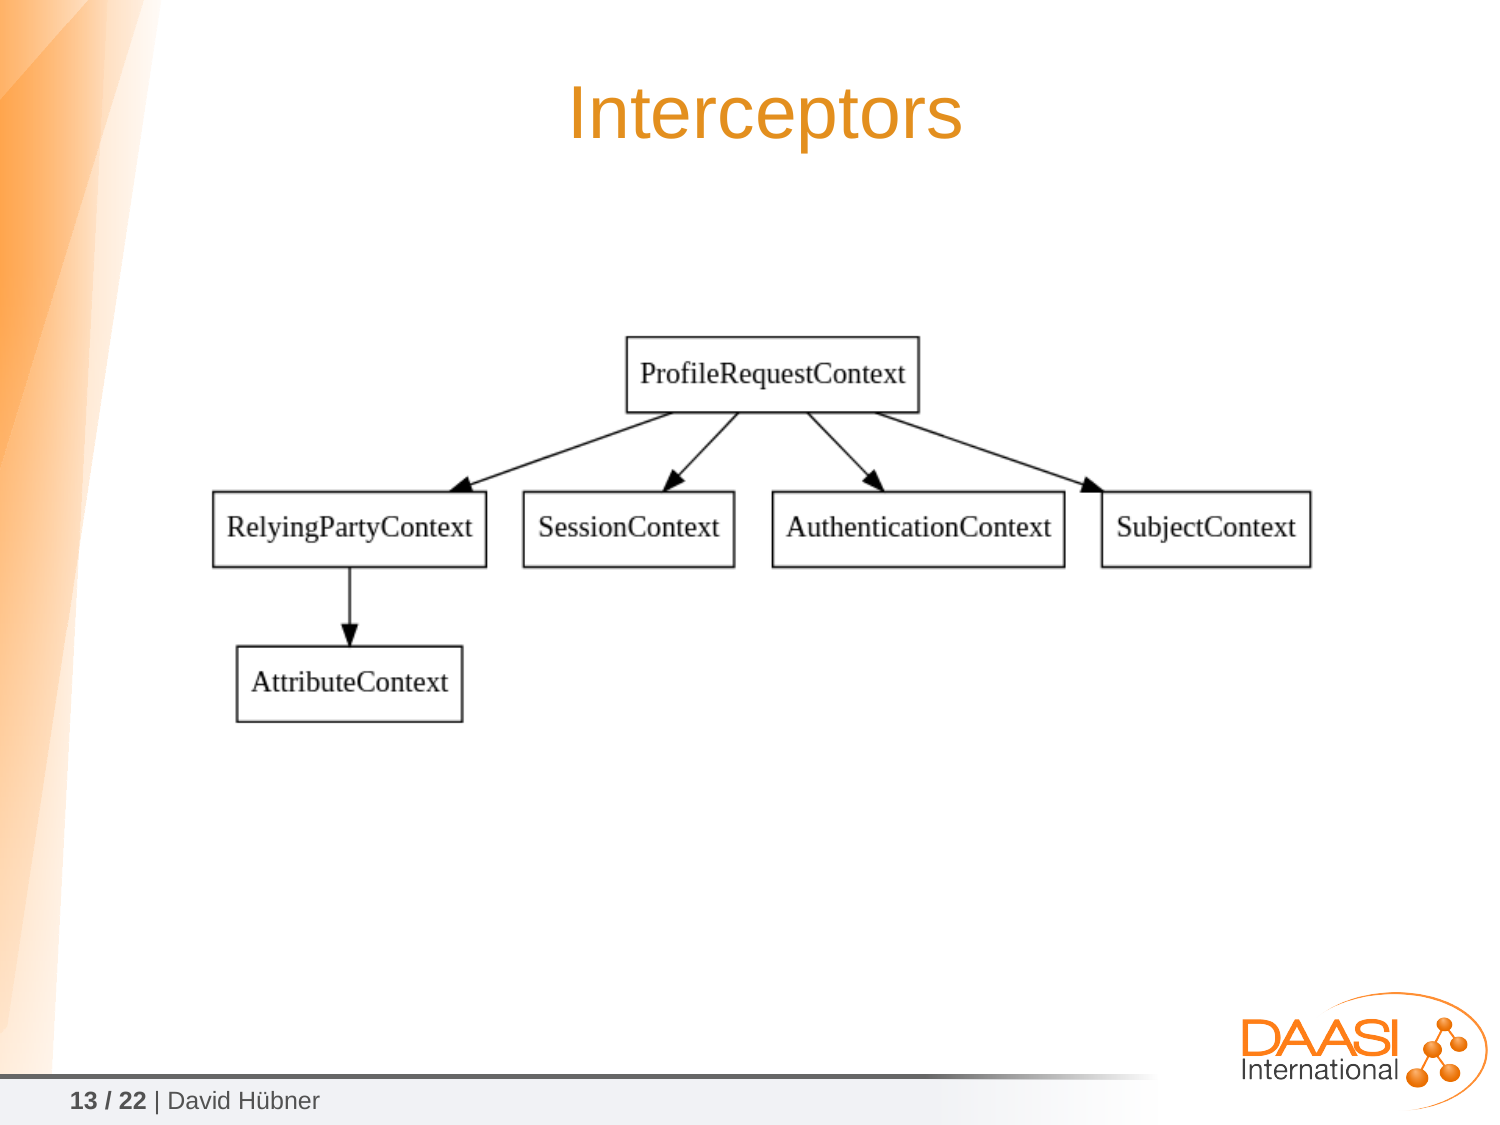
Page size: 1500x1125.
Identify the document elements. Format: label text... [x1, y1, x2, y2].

picture [153, 327, 1330, 756]
title Interceptors [91, 48, 1441, 178]
picture [1240, 992, 1500, 1111]
